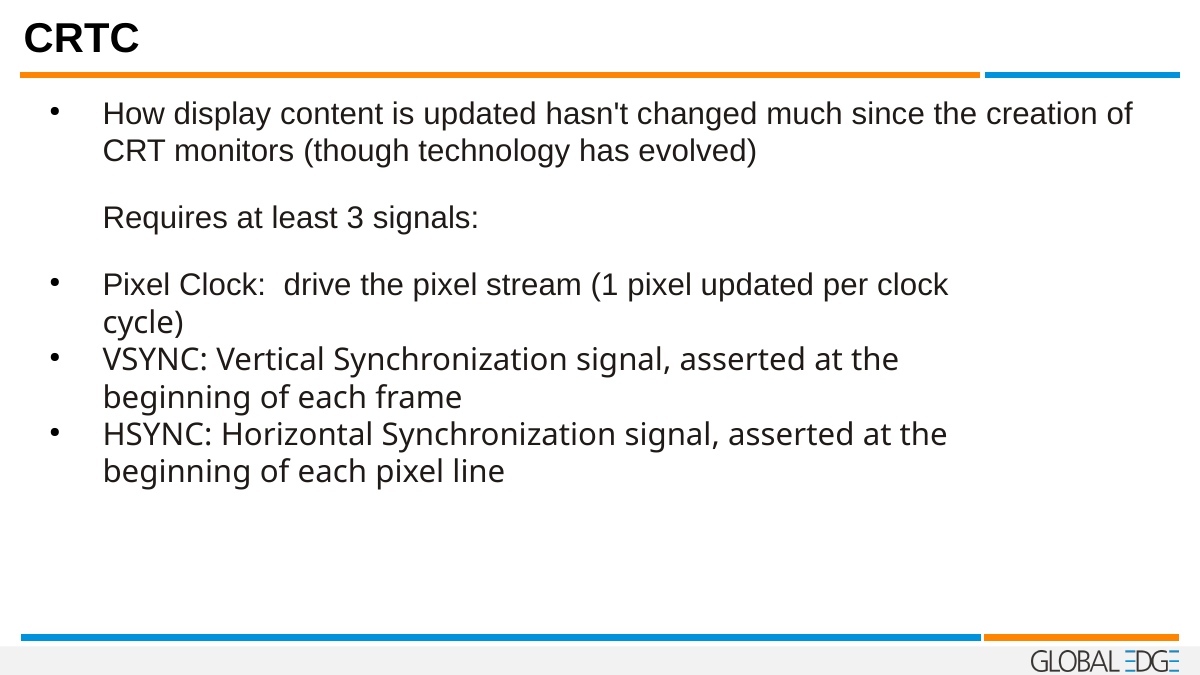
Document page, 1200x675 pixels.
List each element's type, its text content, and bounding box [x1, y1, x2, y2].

picture [1031, 650, 1179, 672]
title CRTC [12, 9, 1088, 63]
list How display content is updated hasn't changed much since the creation of CRT monitors (though technology has evolved) Requires at least 3 signals: Pixel Clock: drive the pixel stream (1 pixel updated per clock cycle) VSYNC: Vertical Synchronization signal, asserted at the beginning of each frame HSYNC: Horizontal Synchronization signal, asserted at the beginning of each pixel line [20, 87, 1179, 628]
